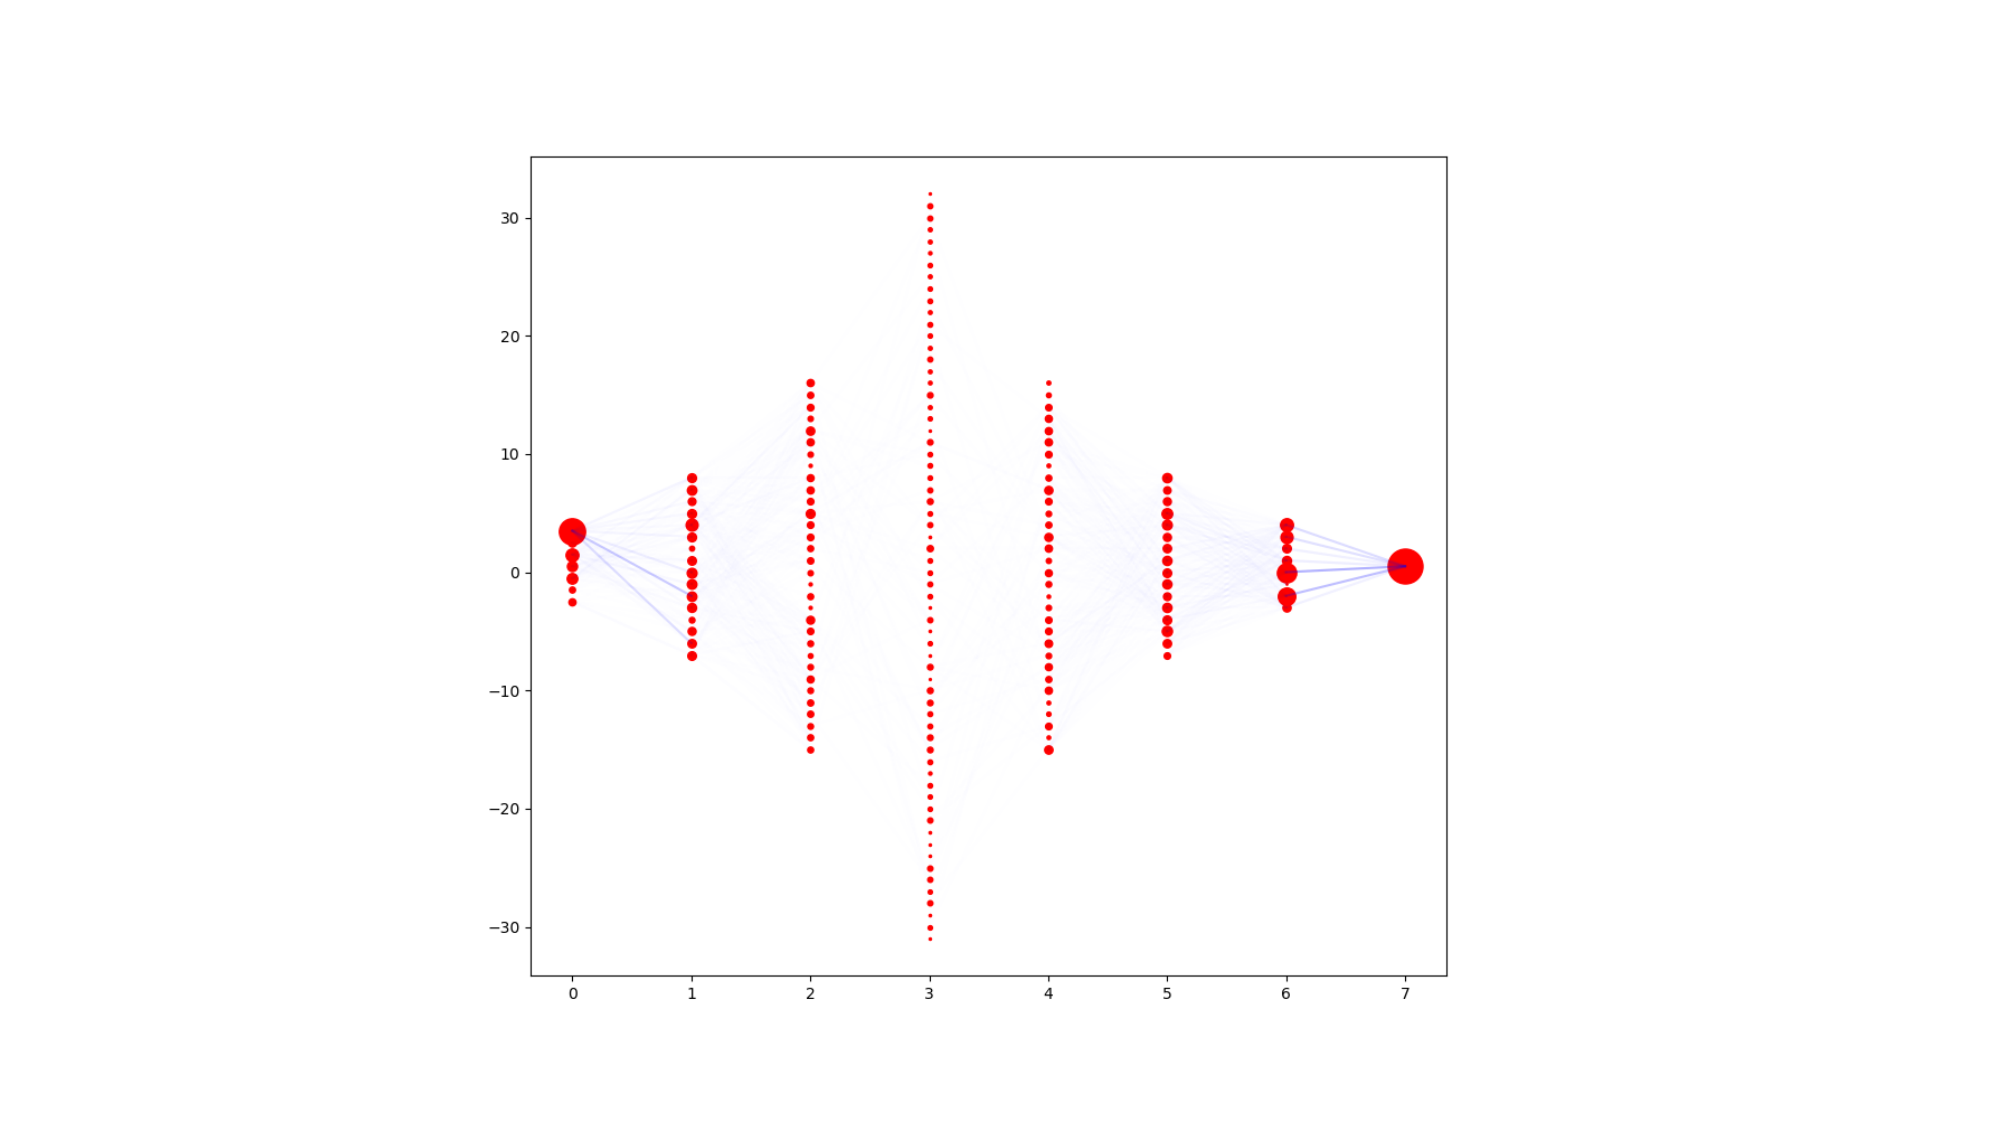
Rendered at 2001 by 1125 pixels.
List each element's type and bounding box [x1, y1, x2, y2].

picture [383, 29, 1565, 1093]
